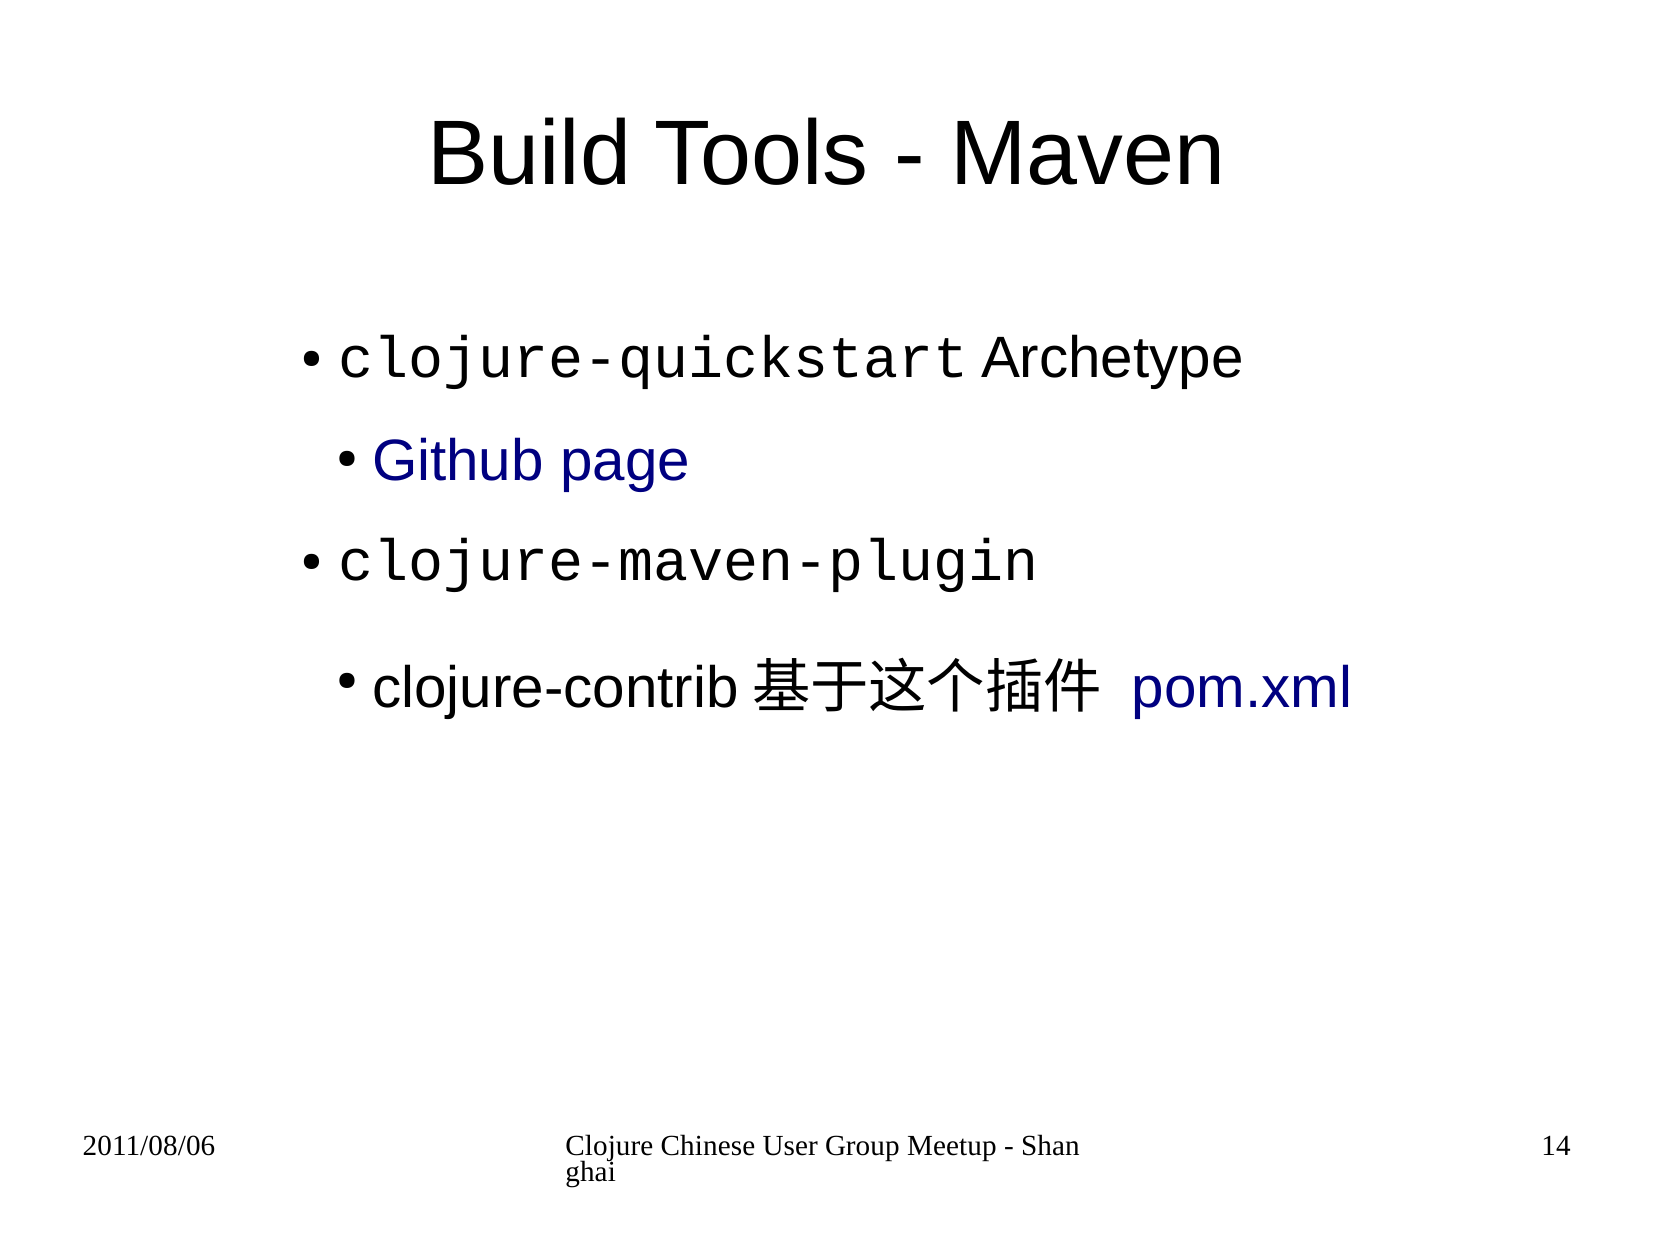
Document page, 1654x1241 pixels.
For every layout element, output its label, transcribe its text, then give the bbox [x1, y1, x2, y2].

subtitle clojure-quickstart Archetype Github page clojure-maven-plugin clojure-contrib基于这个插件 pom.xml [82, 290, 1571, 1109]
title Build Tools - Maven [82, 49, 1571, 257]
